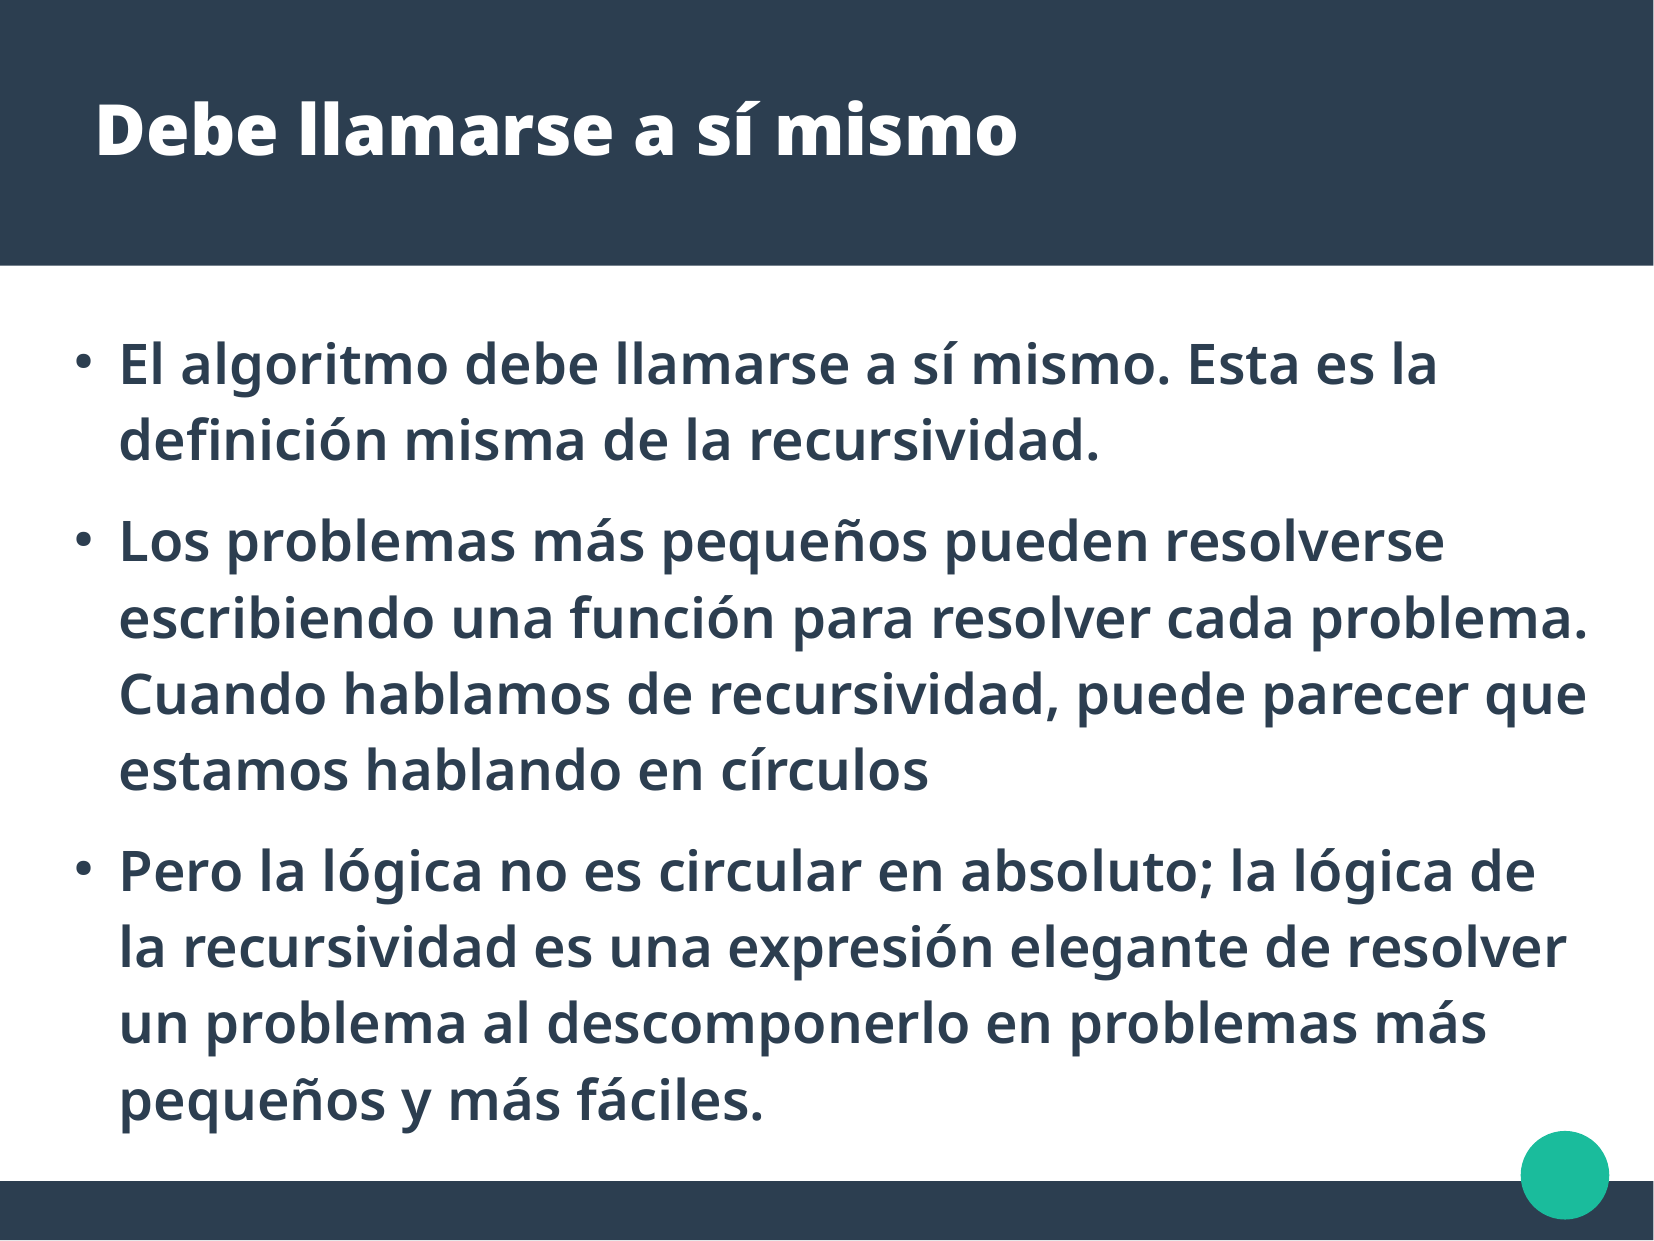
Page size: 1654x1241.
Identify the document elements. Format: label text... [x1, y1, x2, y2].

list El algoritmo debe llamarse a sí mismo. Esta es la definición misma de la recursividad. Los problemas más pequeños pueden resolverse escribiendo una función para resolver cada problema. Cuando hablamos de recursividad, puede parecer que estamos hablando en círculos Pero la lógica no es circular en absoluto; la lógica de la recursividad es una expresión elegante de resolver un problema al descomponerlo en problemas más pequeños y más fáciles. [59, 324, 1595, 1152]
title Debe llamarse a sí mismo [59, 49, 1595, 207]
